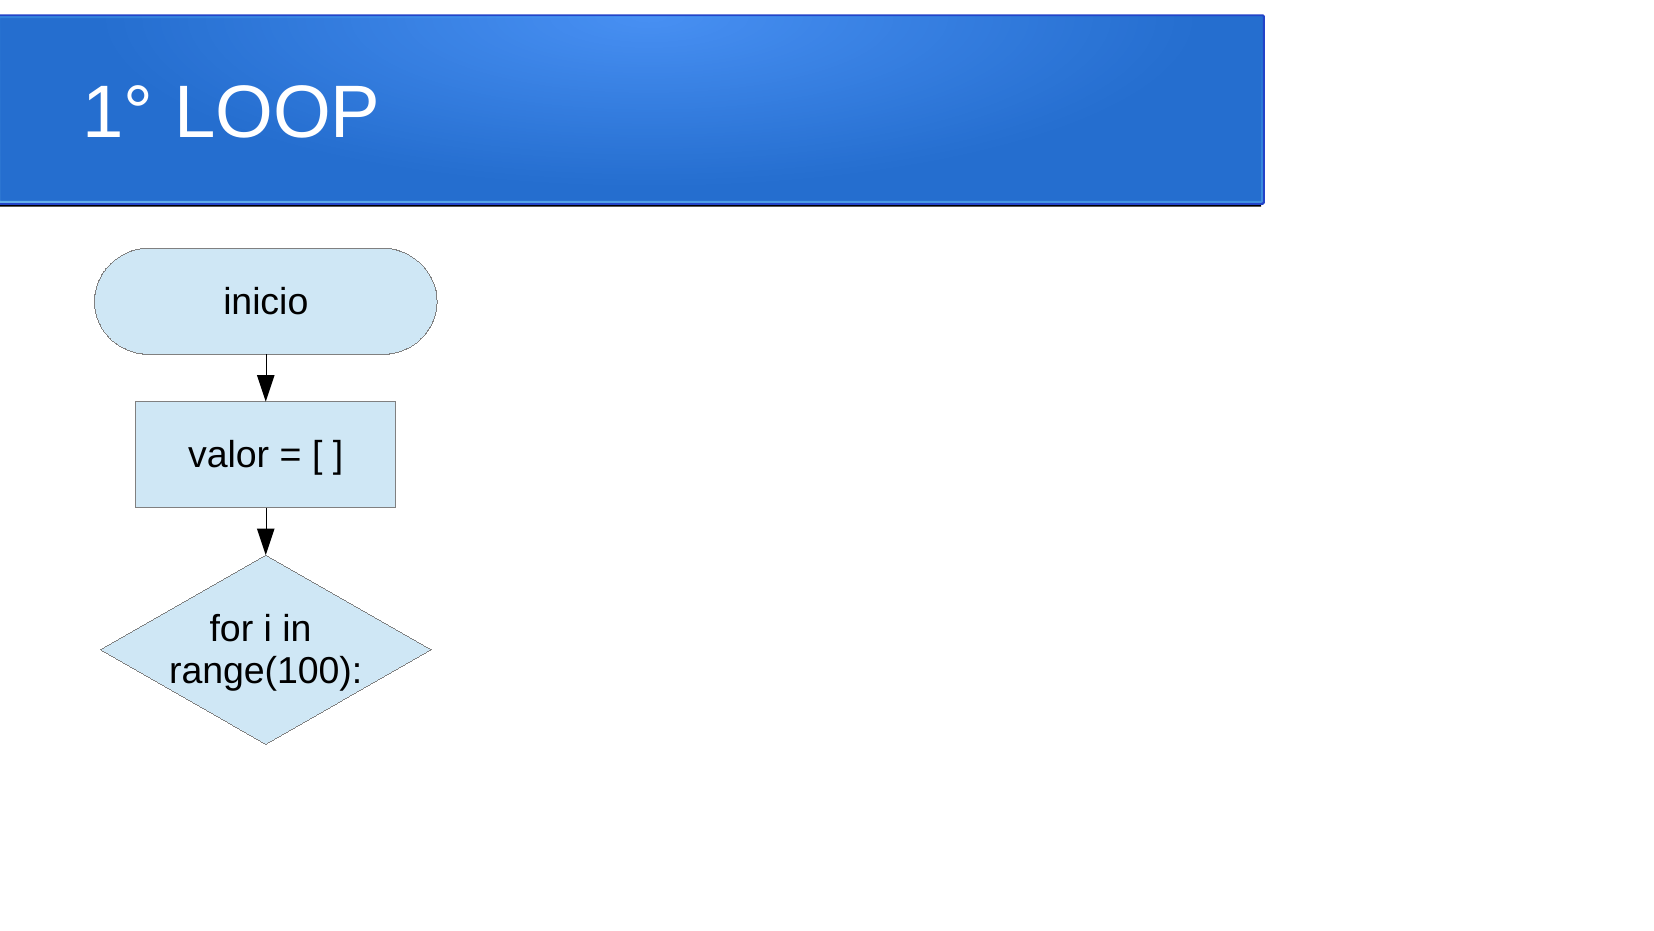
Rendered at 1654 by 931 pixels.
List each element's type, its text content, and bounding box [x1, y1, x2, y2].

title 1° LOOP [82, 35, 1235, 189]
text_box valor = [ ] [135, 401, 396, 508]
text_box inicio [94, 248, 438, 355]
text_box for i in range(100): [100, 555, 432, 745]
